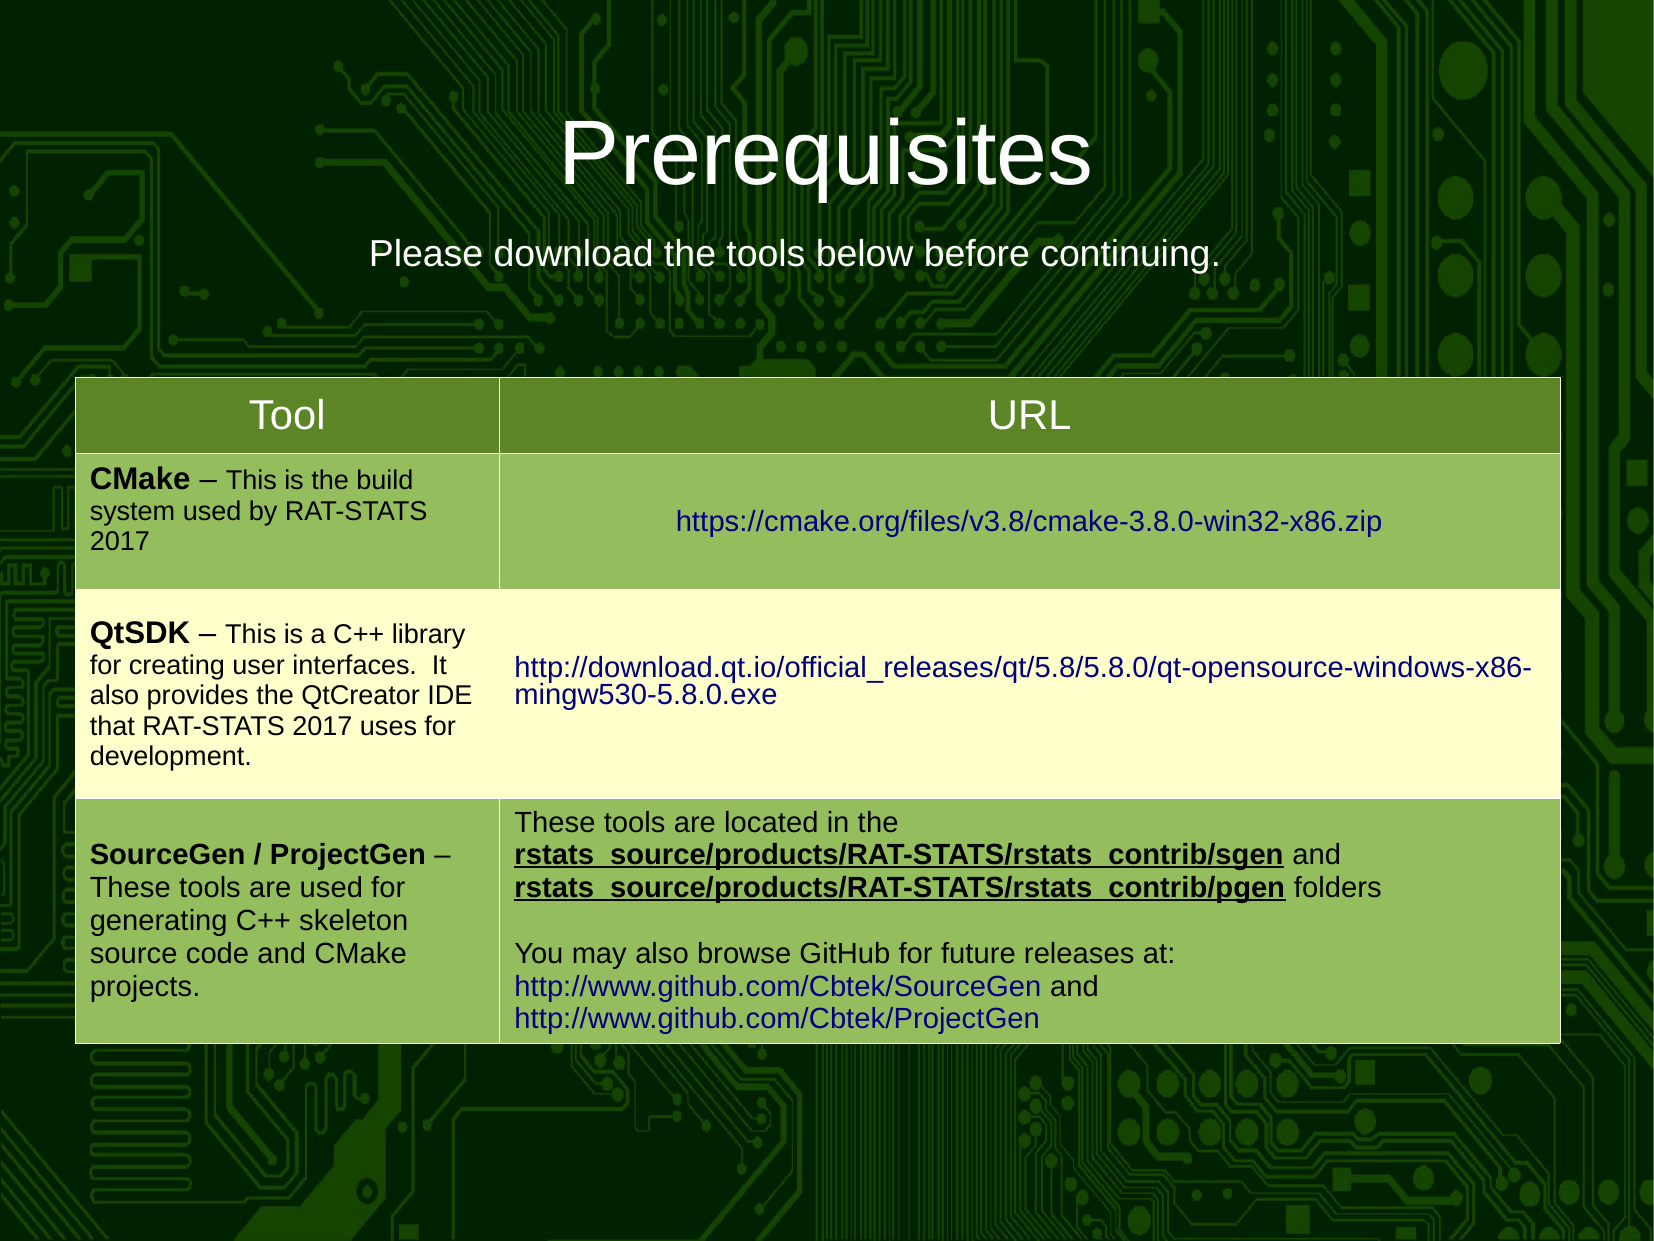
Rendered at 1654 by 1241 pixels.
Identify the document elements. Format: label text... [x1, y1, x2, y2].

picture [0, 0, 1654, 1241]
table_cell QtSDK – This is a C++ library for creating user interfaces. It also provides the QtCreator IDE that RAT-STATS 2017 uses for development. [76, 590, 499, 798]
title Prerequisites [82, 49, 1571, 257]
table_cell These tools are located in the rstats_source/products/RAT-STATS/rstats_contrib/sgen and rstats_source/products/RAT-STATS/rstats_contrib/pgen folders You may also browse GitHub for future releases at: http://www.github.com/Cbtek/SourceGen and http://www.github.com/Cbtek/ProjectGen [500, 799, 1560, 1043]
table_header Tool [76, 378, 499, 453]
text_box Please download the tools below before continuing. [150, 225, 1441, 282]
table_cell SourceGen / ProjectGen – These tools are used for generating C++ skeleton source code and CMake projects. [76, 799, 499, 1043]
table_cell http://download.qt.io/official_releases/qt/5.8/5.8.0/qt-opensource-windows-x86-mingw530-5.8.0.exe [500, 590, 1560, 798]
table_cell https://cmake.org/files/v3.8/cmake-3.8.0-win32-x86.zip [500, 454, 1560, 589]
table_header URL [500, 378, 1560, 453]
table_cell CMake – This is the build system used by RAT-STATS 2017 [76, 454, 499, 589]
